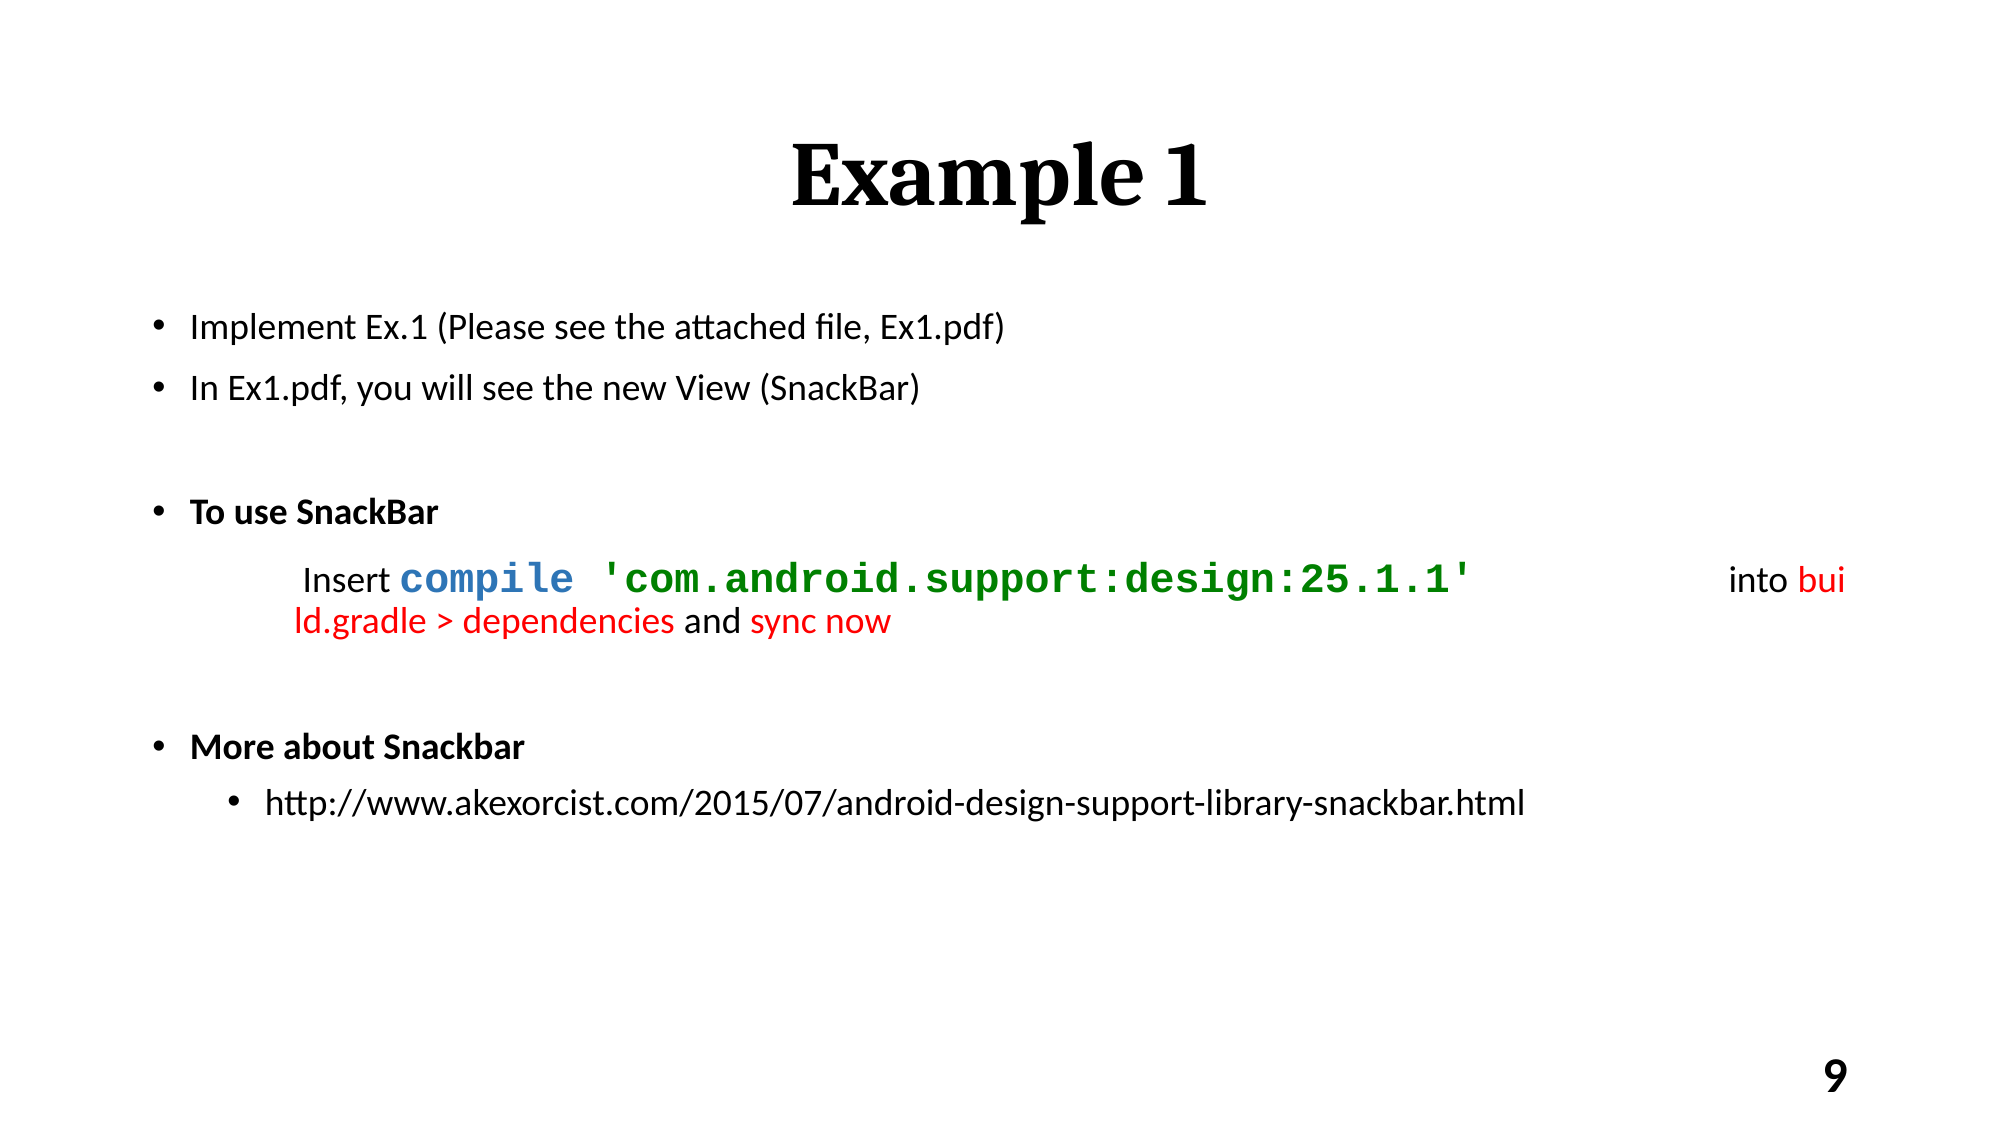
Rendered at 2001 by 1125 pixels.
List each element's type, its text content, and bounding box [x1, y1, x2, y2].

list Implement Ex.1 (Please see the attached file, Ex1.pdf) In Ex1.pdf, you will see the new View (SnackBar) To use SnackBar Insert compile 'com.android.support:design:25.1.1' into build.gradle > dependencies and sync now More about Snackbar http://www.akexorcist.com/2015/07/android-design-support-library-snackbar.html [137, 299, 1863, 1014]
title Example 1 [137, 59, 1863, 278]
slide_number <number> [1412, 1042, 1863, 1103]
